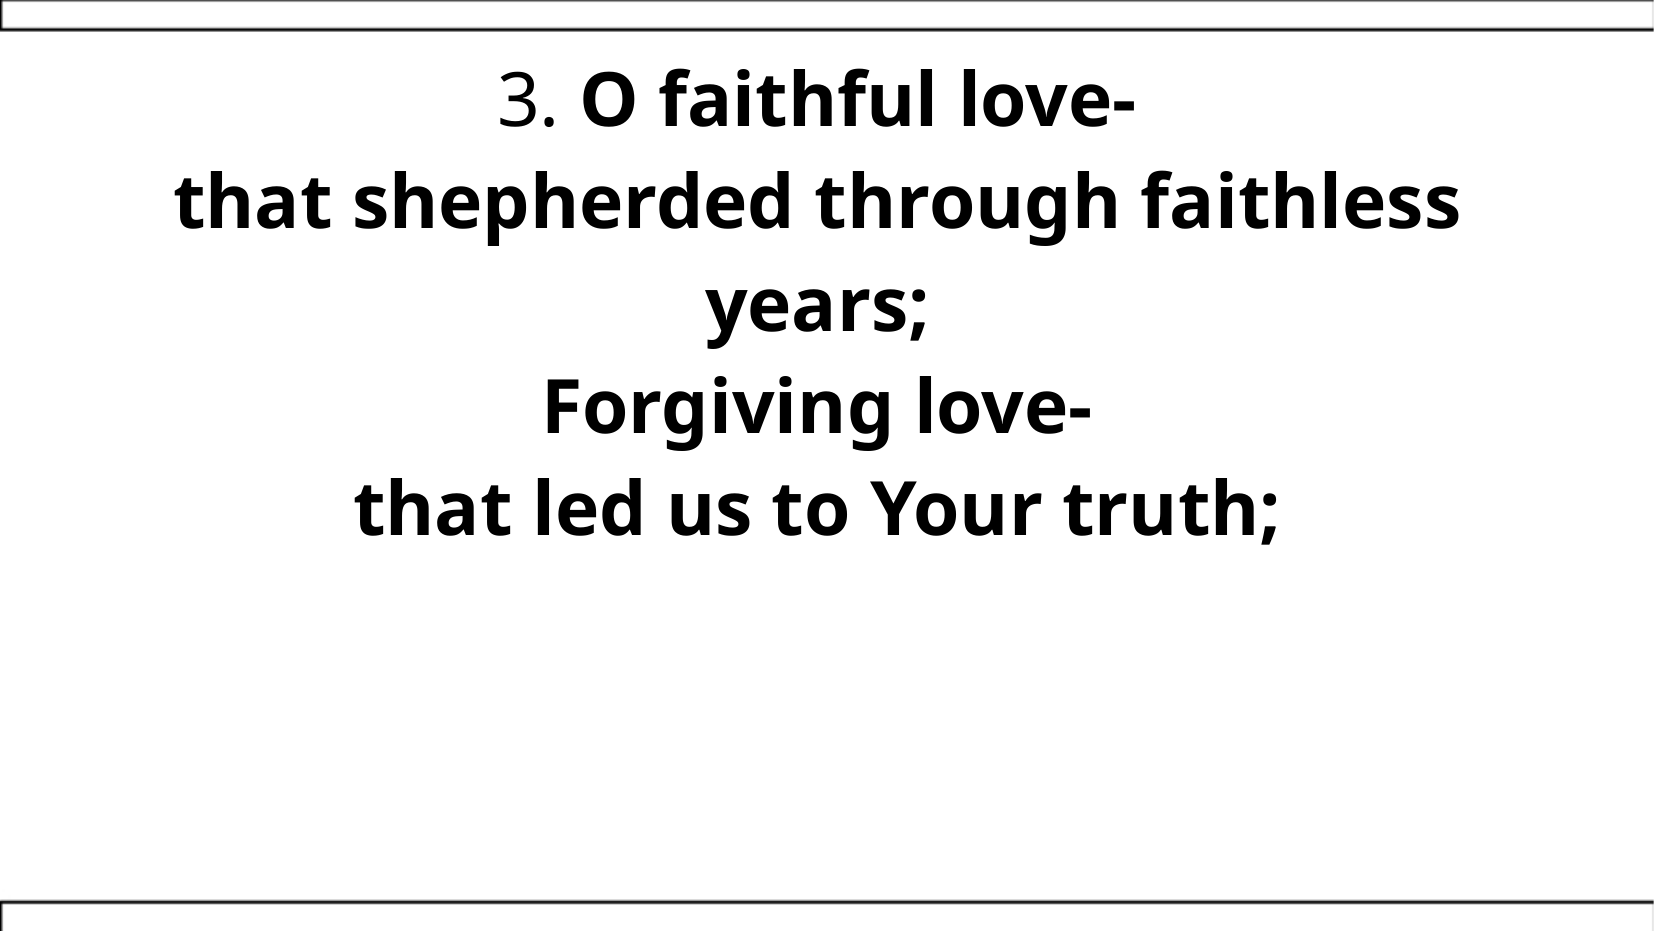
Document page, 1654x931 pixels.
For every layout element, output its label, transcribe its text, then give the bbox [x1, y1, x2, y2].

text_box 3. O faithful love- that shepherded through faithless years; Forgiving love- that led us to Your truth; [75, 38, 1561, 466]
picture [0, 0, 1654, 931]
